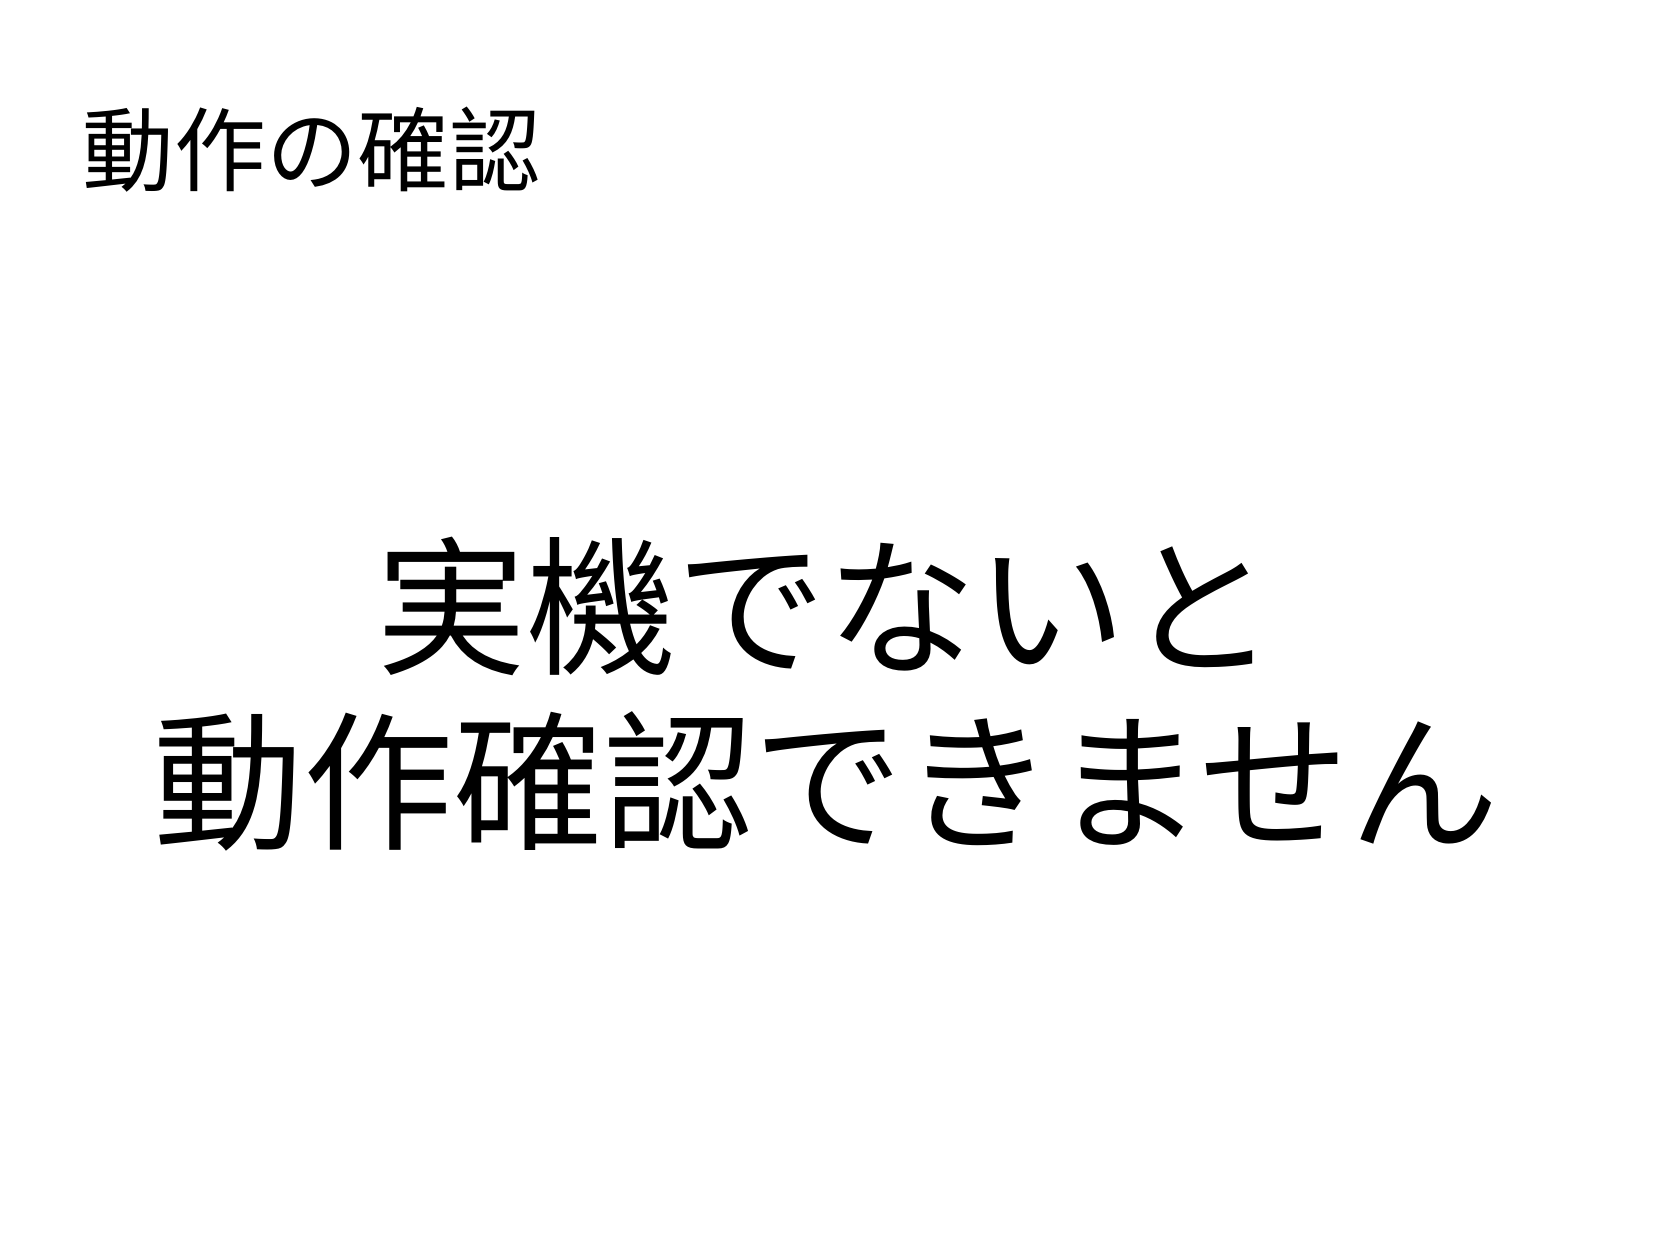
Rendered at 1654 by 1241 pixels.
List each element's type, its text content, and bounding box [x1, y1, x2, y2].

subtitle 実機でないと 動作確認できません [82, 297, 1571, 1102]
title 動作の確認 [82, 49, 1571, 257]
